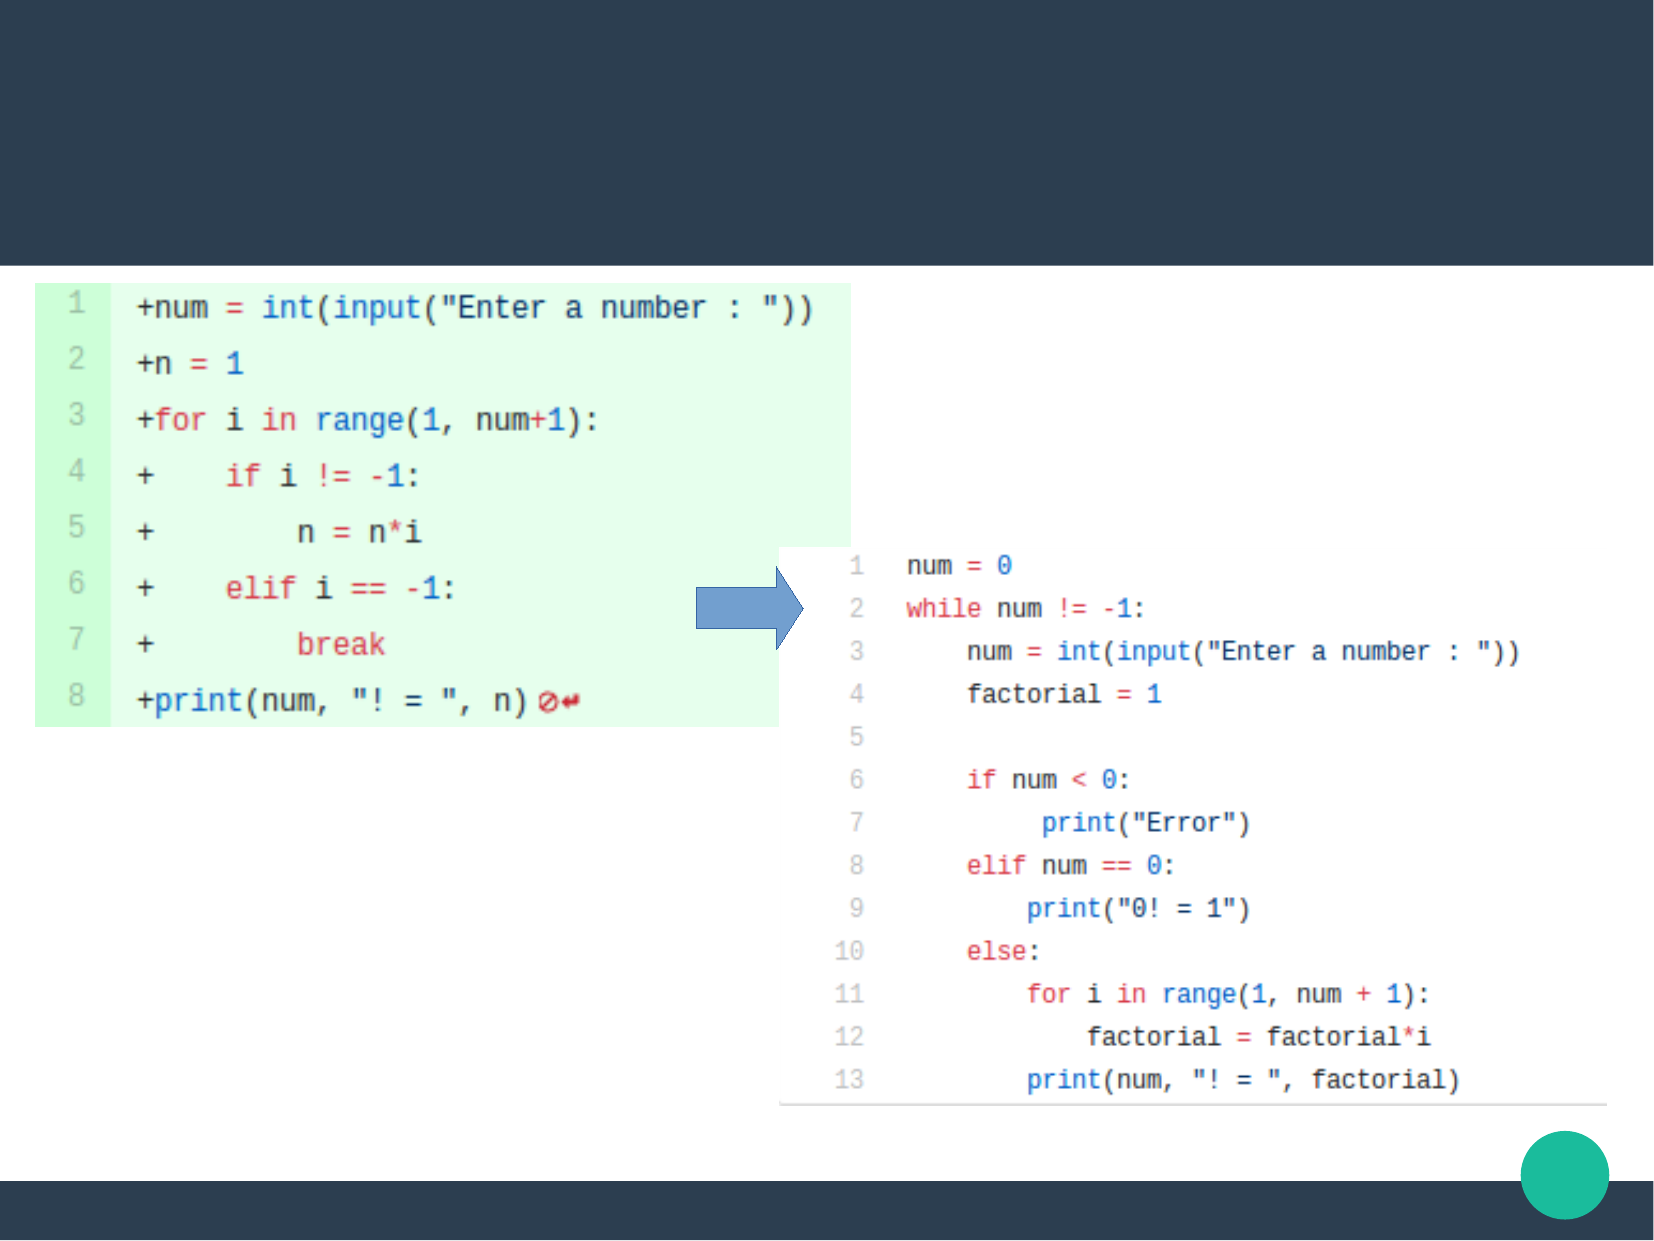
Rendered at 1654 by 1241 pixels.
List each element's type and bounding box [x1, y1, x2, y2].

picture [35, 283, 1607, 1106]
text_box [696, 566, 804, 650]
